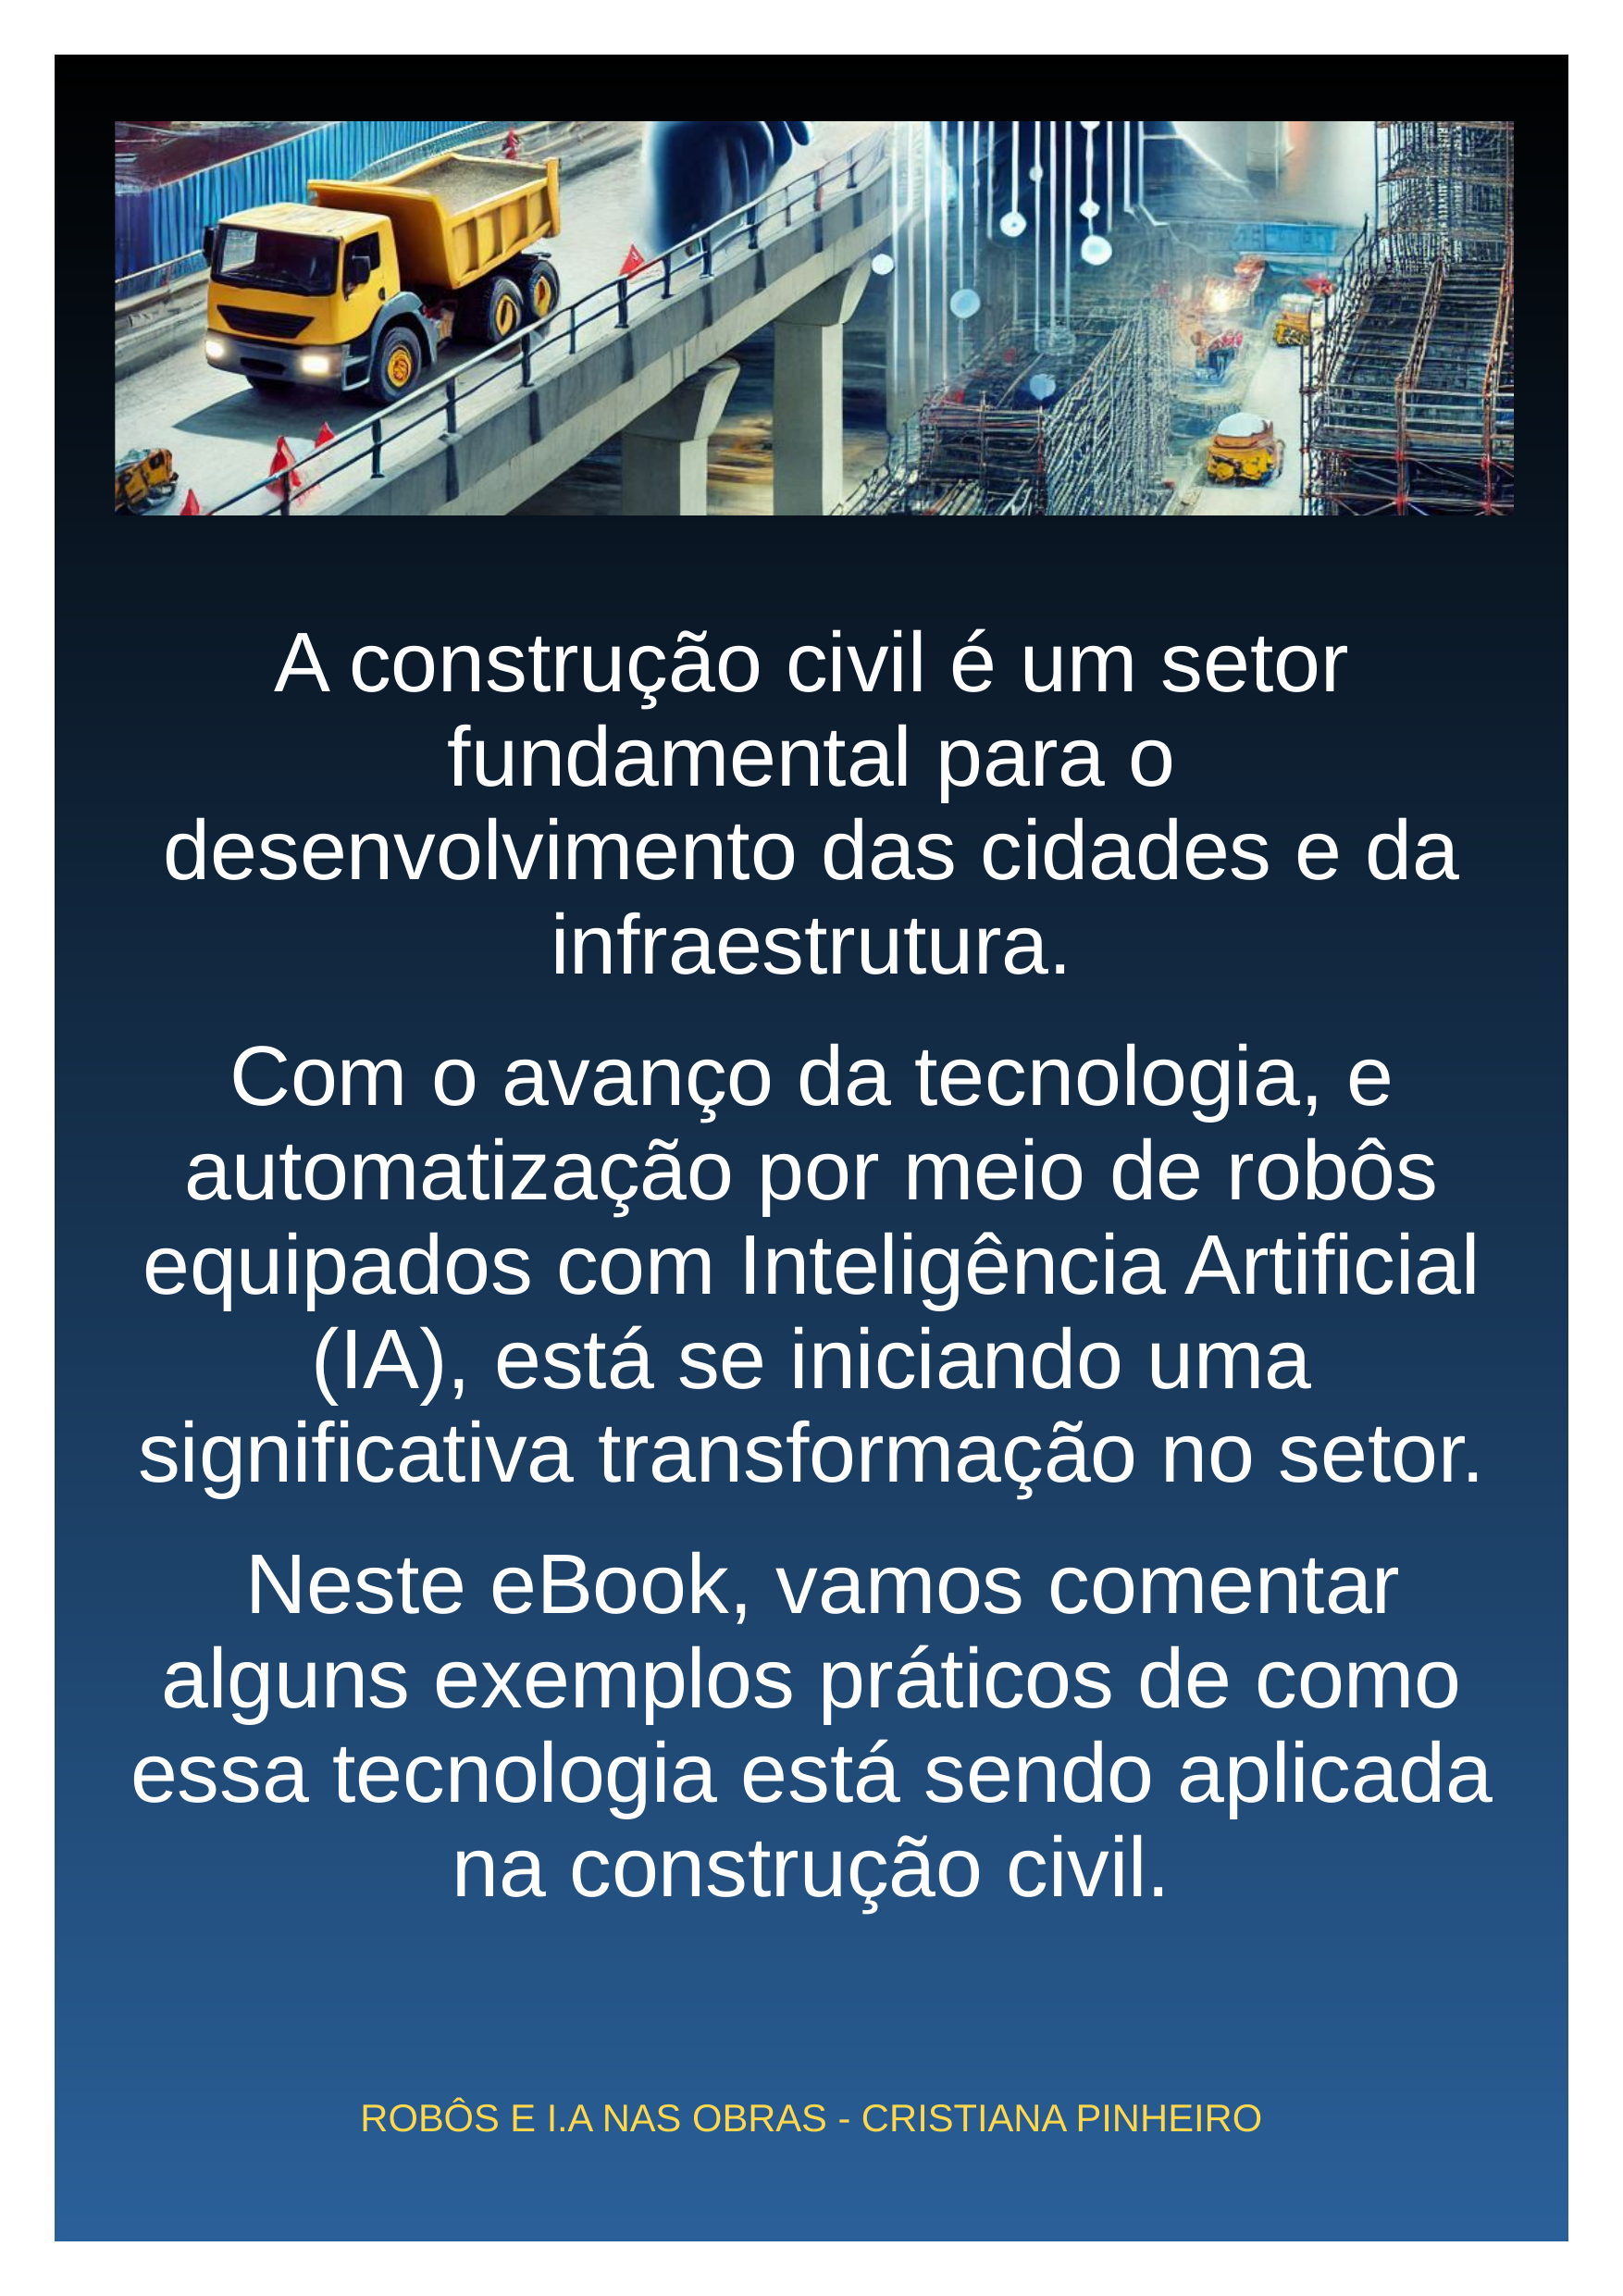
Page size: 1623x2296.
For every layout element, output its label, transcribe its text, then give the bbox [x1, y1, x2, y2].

picture [115, 121, 1514, 515]
list A construção civil é um setor fundamental para o desenvolvimento das cidades e da infraestrutura. Com o avanço da tecnologia, e automatização por meio de robôs equipados com Inteligência Artificial (IA), está se iniciando uma significativa transformação no setor. Neste eBook, vamos comentar alguns exemplos práticos de como essa tecnologia está sendo aplicada na construção civil. [130, 614, 1493, 2017]
list Robôs e I.A nas Obras - Cristiana Pinheiro [130, 2096, 1493, 2187]
